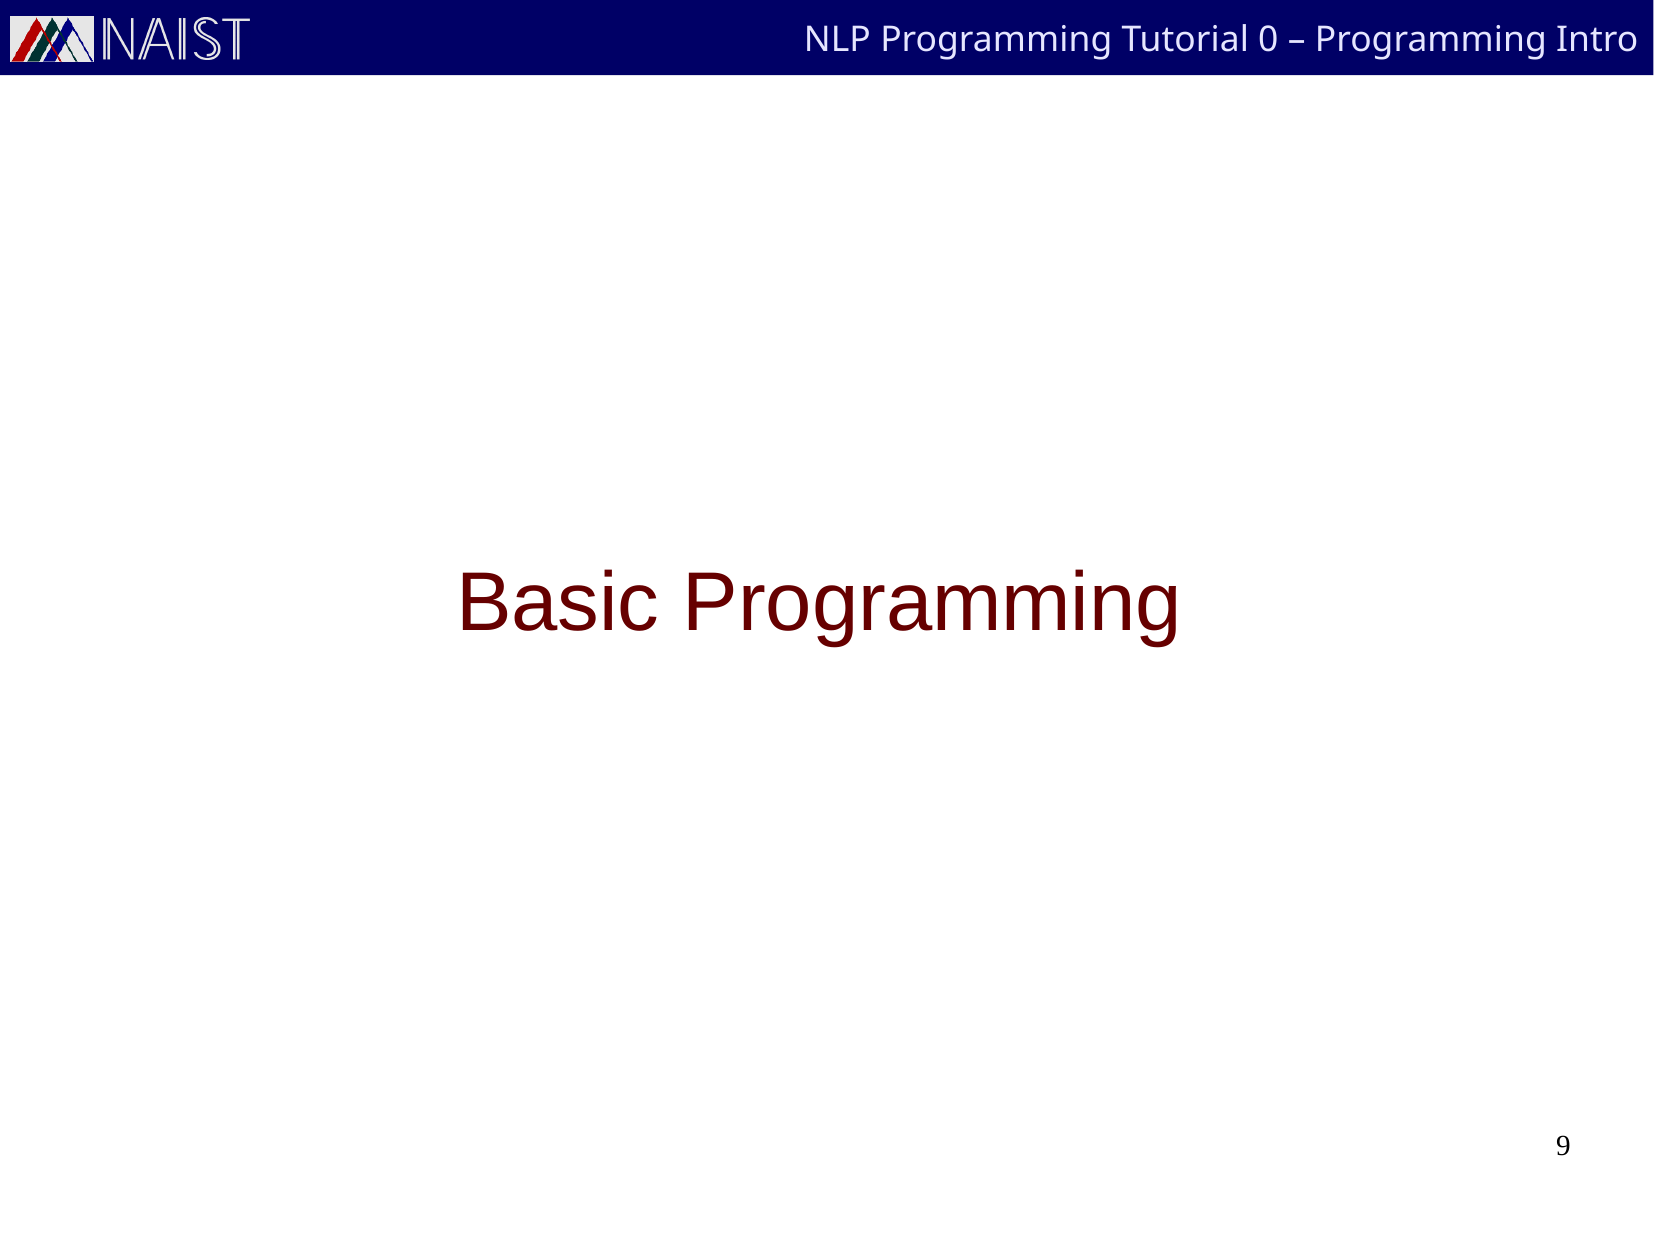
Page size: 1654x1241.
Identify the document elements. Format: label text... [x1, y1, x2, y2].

picture [10, 16, 94, 62]
title Basic Programming [75, 506, 1564, 698]
picture [102, 17, 251, 60]
